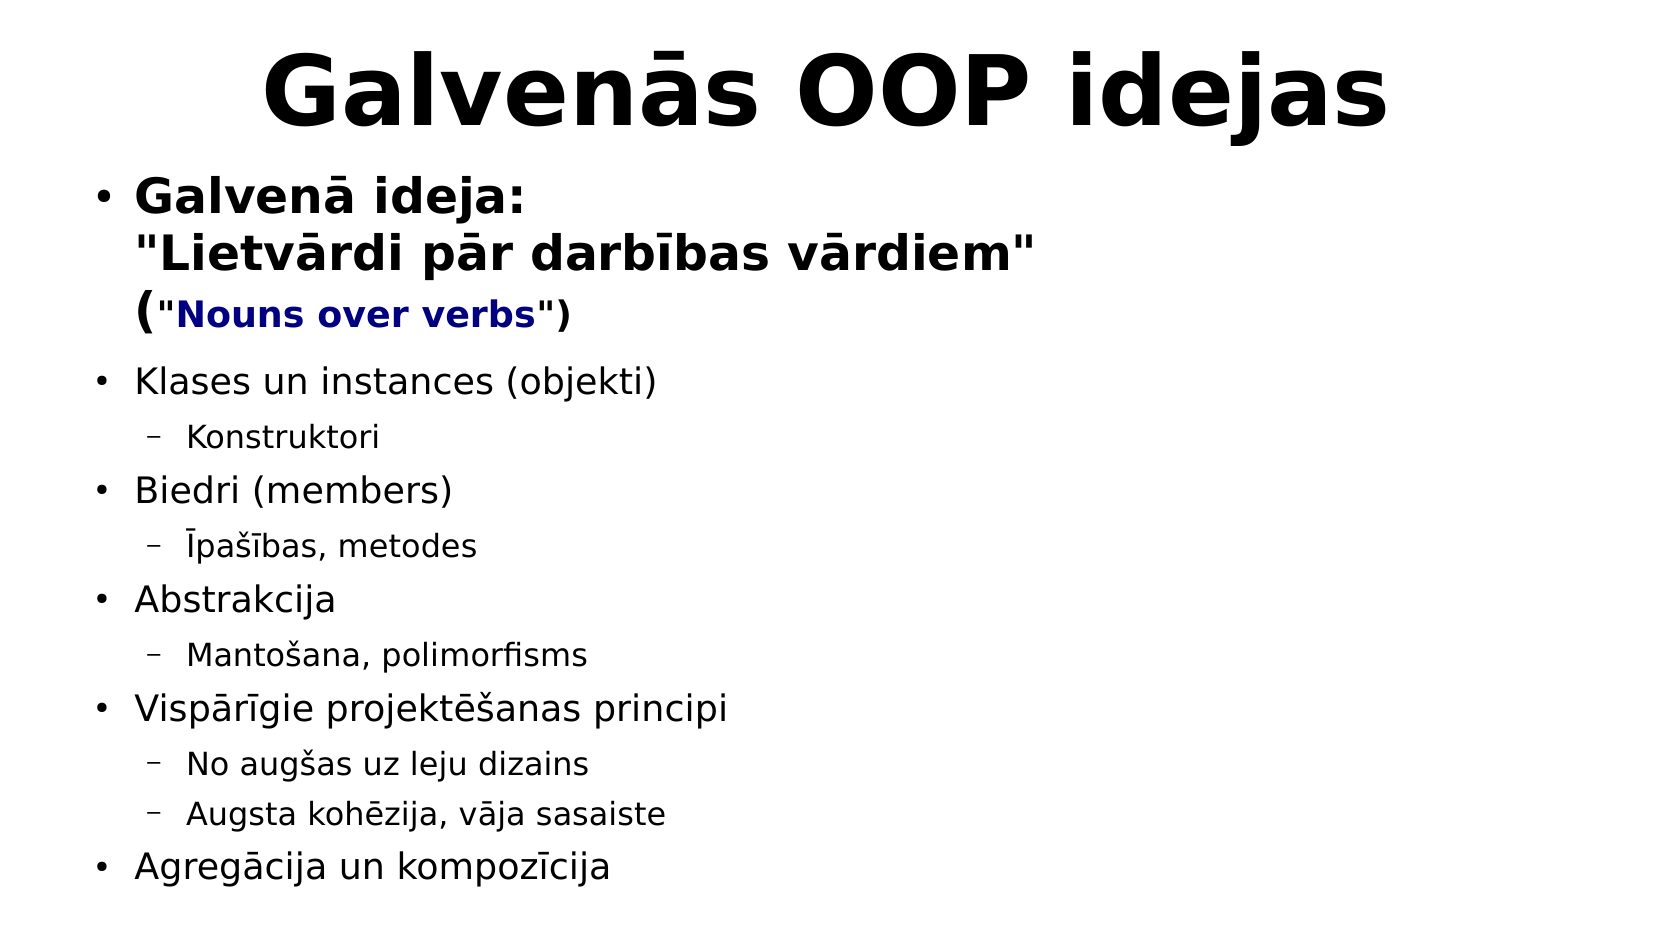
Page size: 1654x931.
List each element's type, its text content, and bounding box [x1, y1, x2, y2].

title Galvenās OOP idejas [82, 35, 1571, 149]
list Galvenā ideja: "Lietvārdi pār darbības vārdiem" ("Nouns over verbs") Klases un instances (objekti) Konstruktori Biedri (members) Īpašības, metodes Abstrakcija Mantošana, polimorfisms Vispārīgie projektēšanas principi No augšas uz leju dizains Augsta kohēzija, vāja sasaiste Agregācija un kompozīcija [82, 168, 1538, 889]
